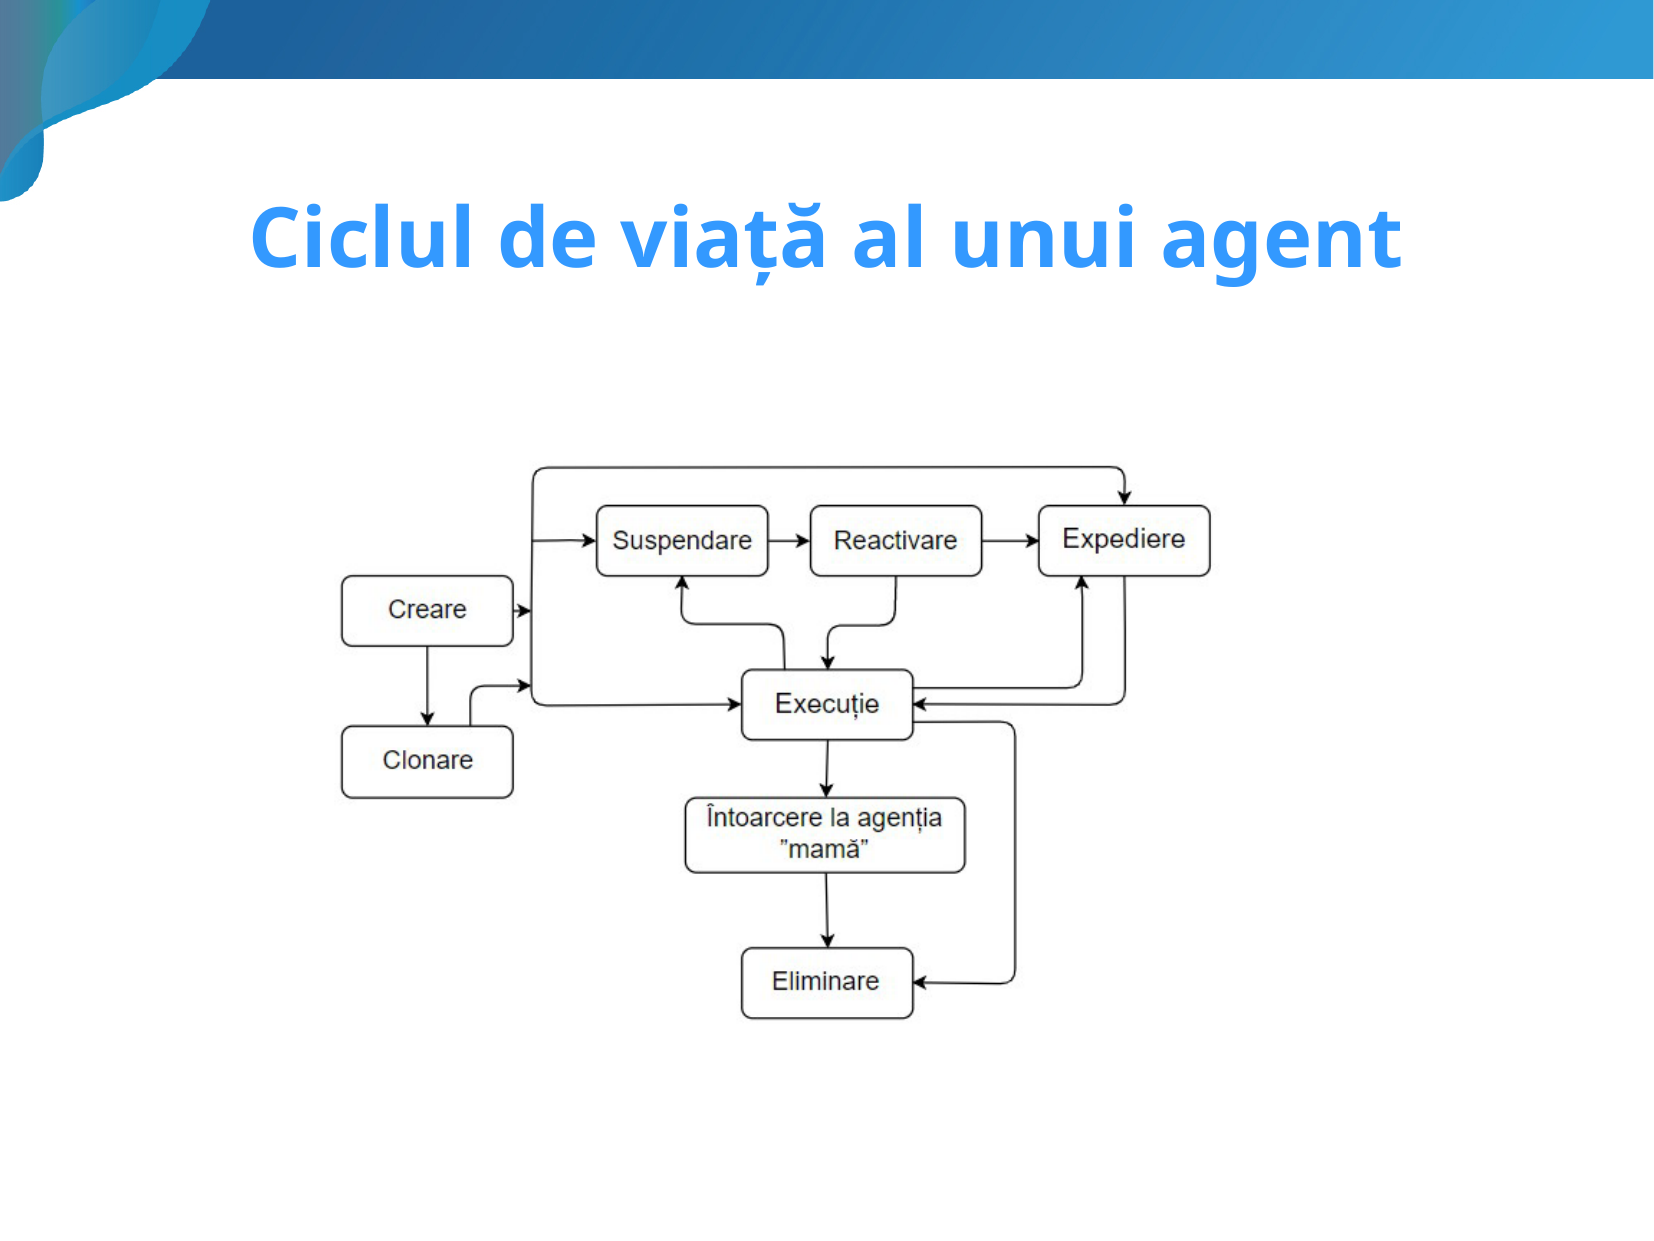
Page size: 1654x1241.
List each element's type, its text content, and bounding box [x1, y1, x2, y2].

picture [0, 0, 1654, 1241]
title Ciclul de viață al unui agent [82, 132, 1571, 340]
